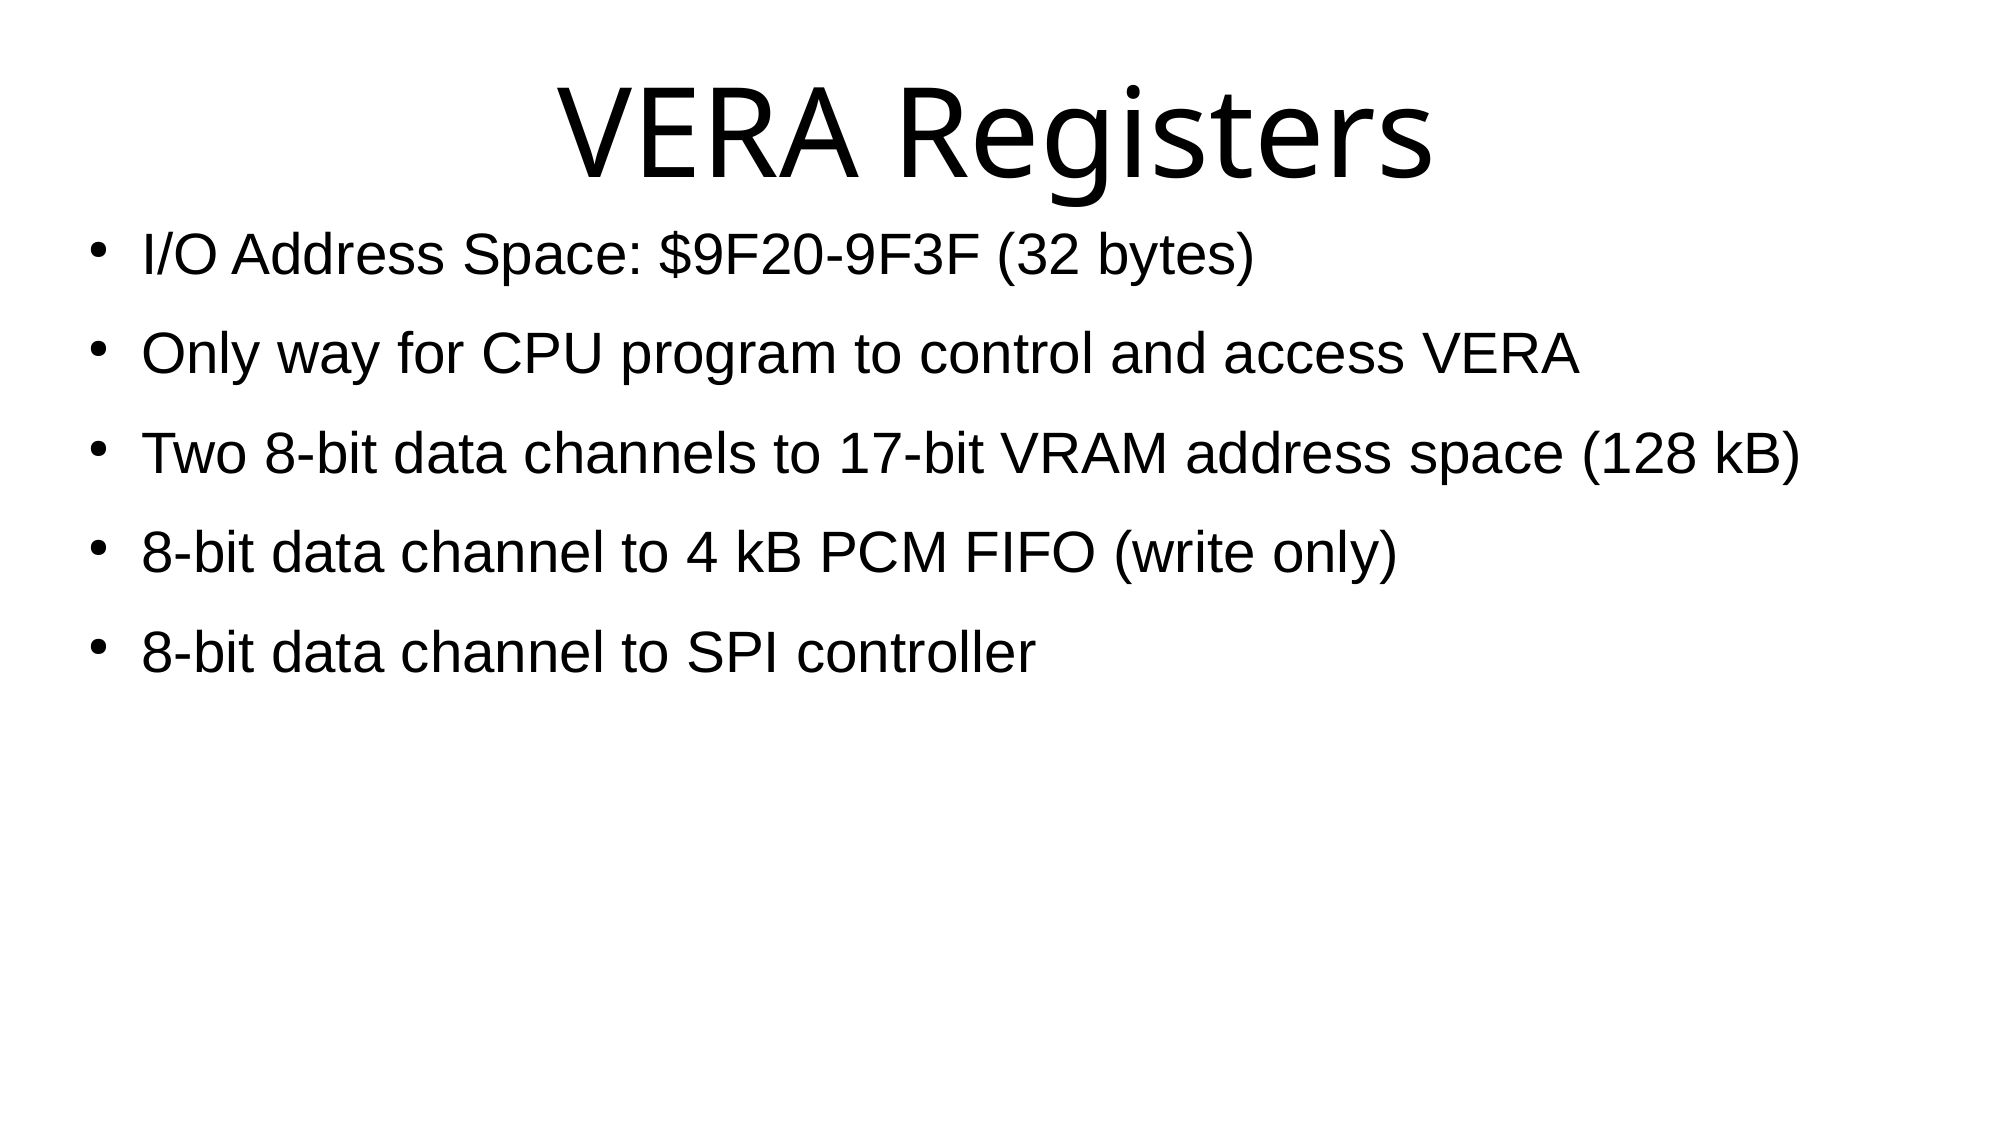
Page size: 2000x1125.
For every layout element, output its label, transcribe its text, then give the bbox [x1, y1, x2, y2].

list I/O Address Space: $9F20-9F3F (32 bytes) Only way for CPU program to control and access VERA Two 8-bit data channels to 17-bit VRAM address space (128 kB) 8-bit data channel to 4 kB PCM FIFO (write only) 8-bit data channel to SPI controller [55, 215, 1963, 1063]
title VERA Registers [30, 59, 1966, 215]
